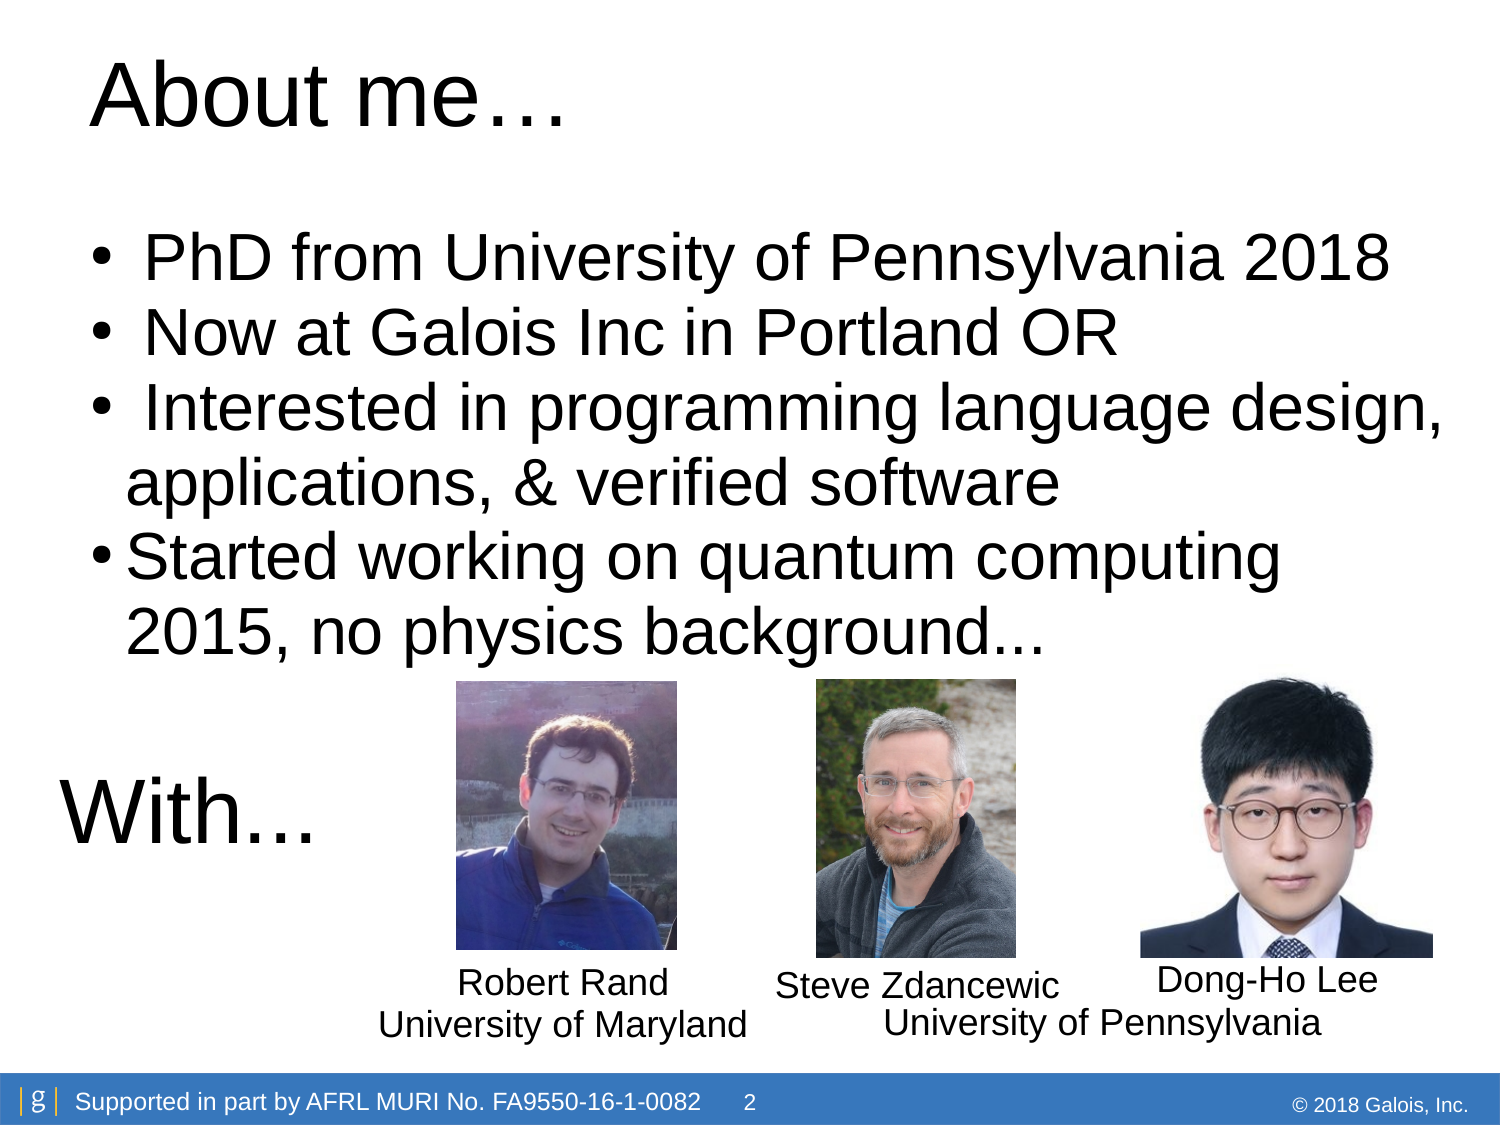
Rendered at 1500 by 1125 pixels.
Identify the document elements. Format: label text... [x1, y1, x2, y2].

picture [816, 679, 1016, 958]
text_box About me… PhD from University of Pennsylvania 2018 Now at Galois Inc in Portland OR Interested in programming language design, applications, & verified software Started working on quantum computing 2015, no physics background... [75, 35, 1471, 677]
text_box Robert Rand University of Maryland [721, 1099, 804, 1125]
text_box Supported in part by AFRL MURI No. FA9550-16-1-0082 [60, 1080, 721, 1125]
text_box Robert Rand University of Maryland [323, 954, 804, 1080]
text_box With... [45, 753, 376, 871]
text_box Steve Zdancewic [669, 957, 1165, 1099]
picture [1140, 677, 1433, 958]
text_box University of Pennsylvania [868, 993, 1337, 1051]
picture [20, 1087, 57, 1116]
text_box Dong-Ho Lee [1020, 951, 1500, 1093]
picture [456, 681, 677, 950]
